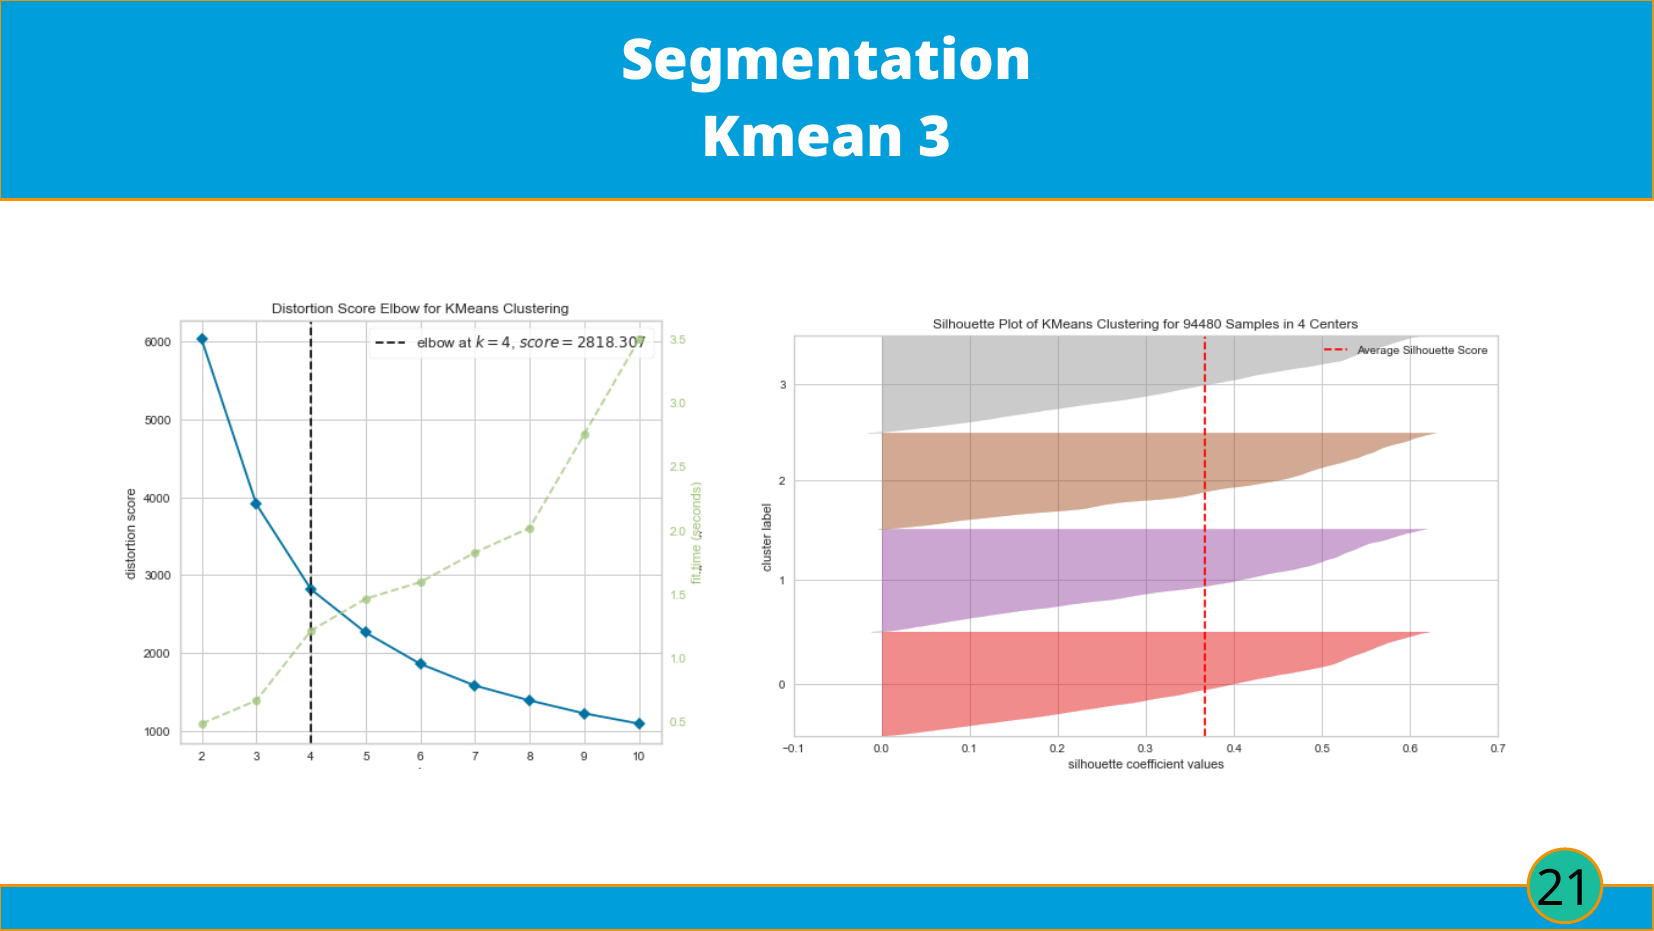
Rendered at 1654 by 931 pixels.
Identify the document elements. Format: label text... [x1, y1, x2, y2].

picture [118, 295, 714, 769]
title Segmentation Kmean 3 [59, 37, 1595, 155]
picture [735, 295, 1536, 779]
